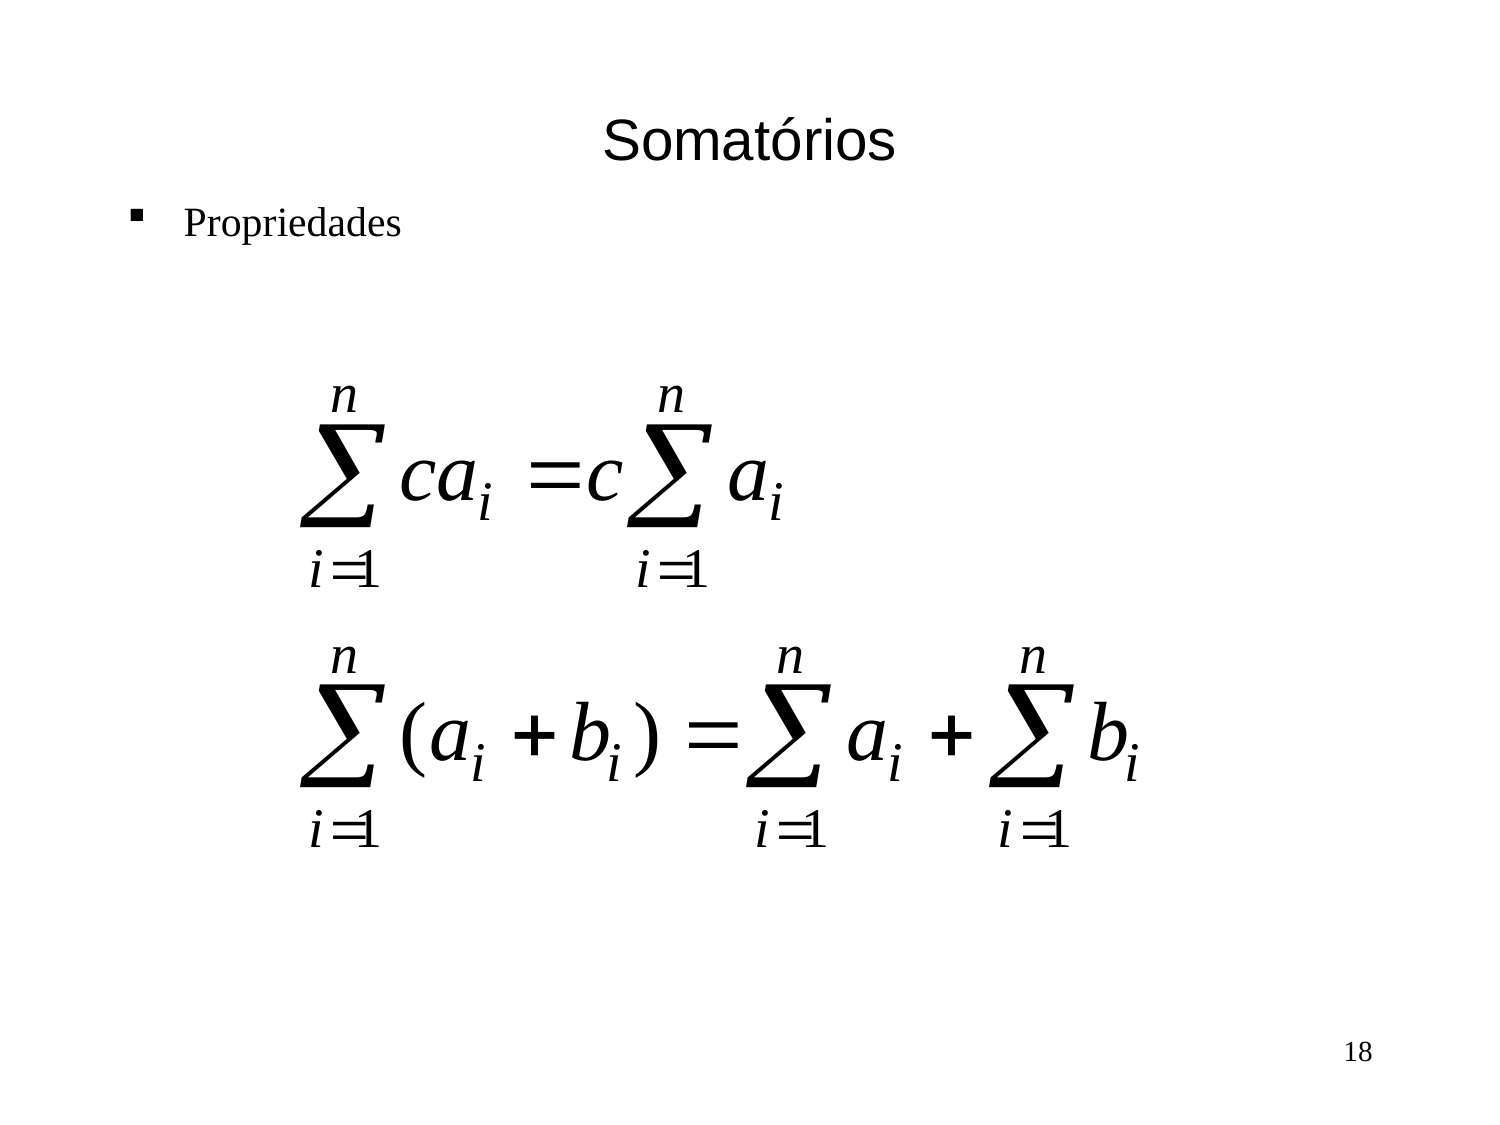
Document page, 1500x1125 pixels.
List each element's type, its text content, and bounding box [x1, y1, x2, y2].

list Propriedades [112, 187, 1388, 1000]
title Somatórios [112, 99, 1388, 175]
chart [287, 350, 1163, 869]
